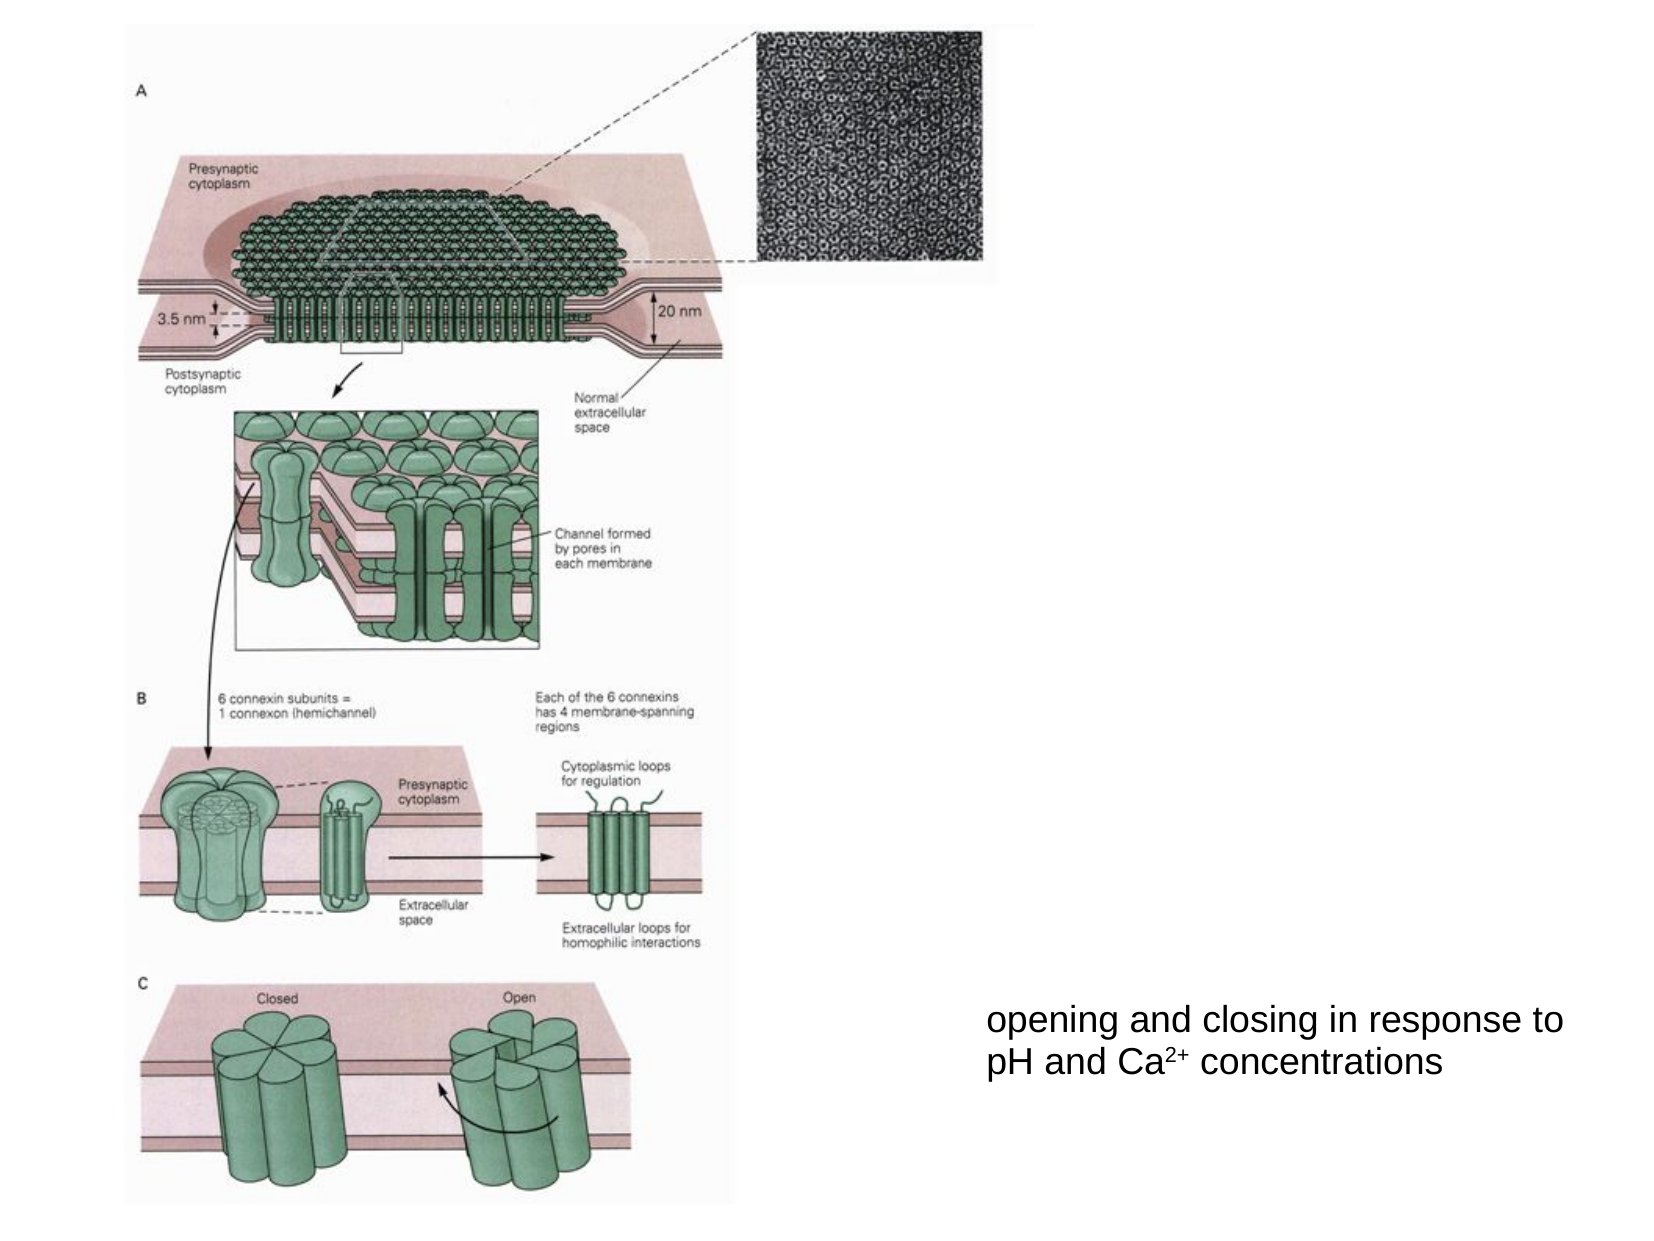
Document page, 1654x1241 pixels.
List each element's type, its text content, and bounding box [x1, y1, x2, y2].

picture [87, 18, 1035, 1204]
text_box opening and closing in response to pH and Ca2+ concentrations [971, 991, 1585, 1091]
